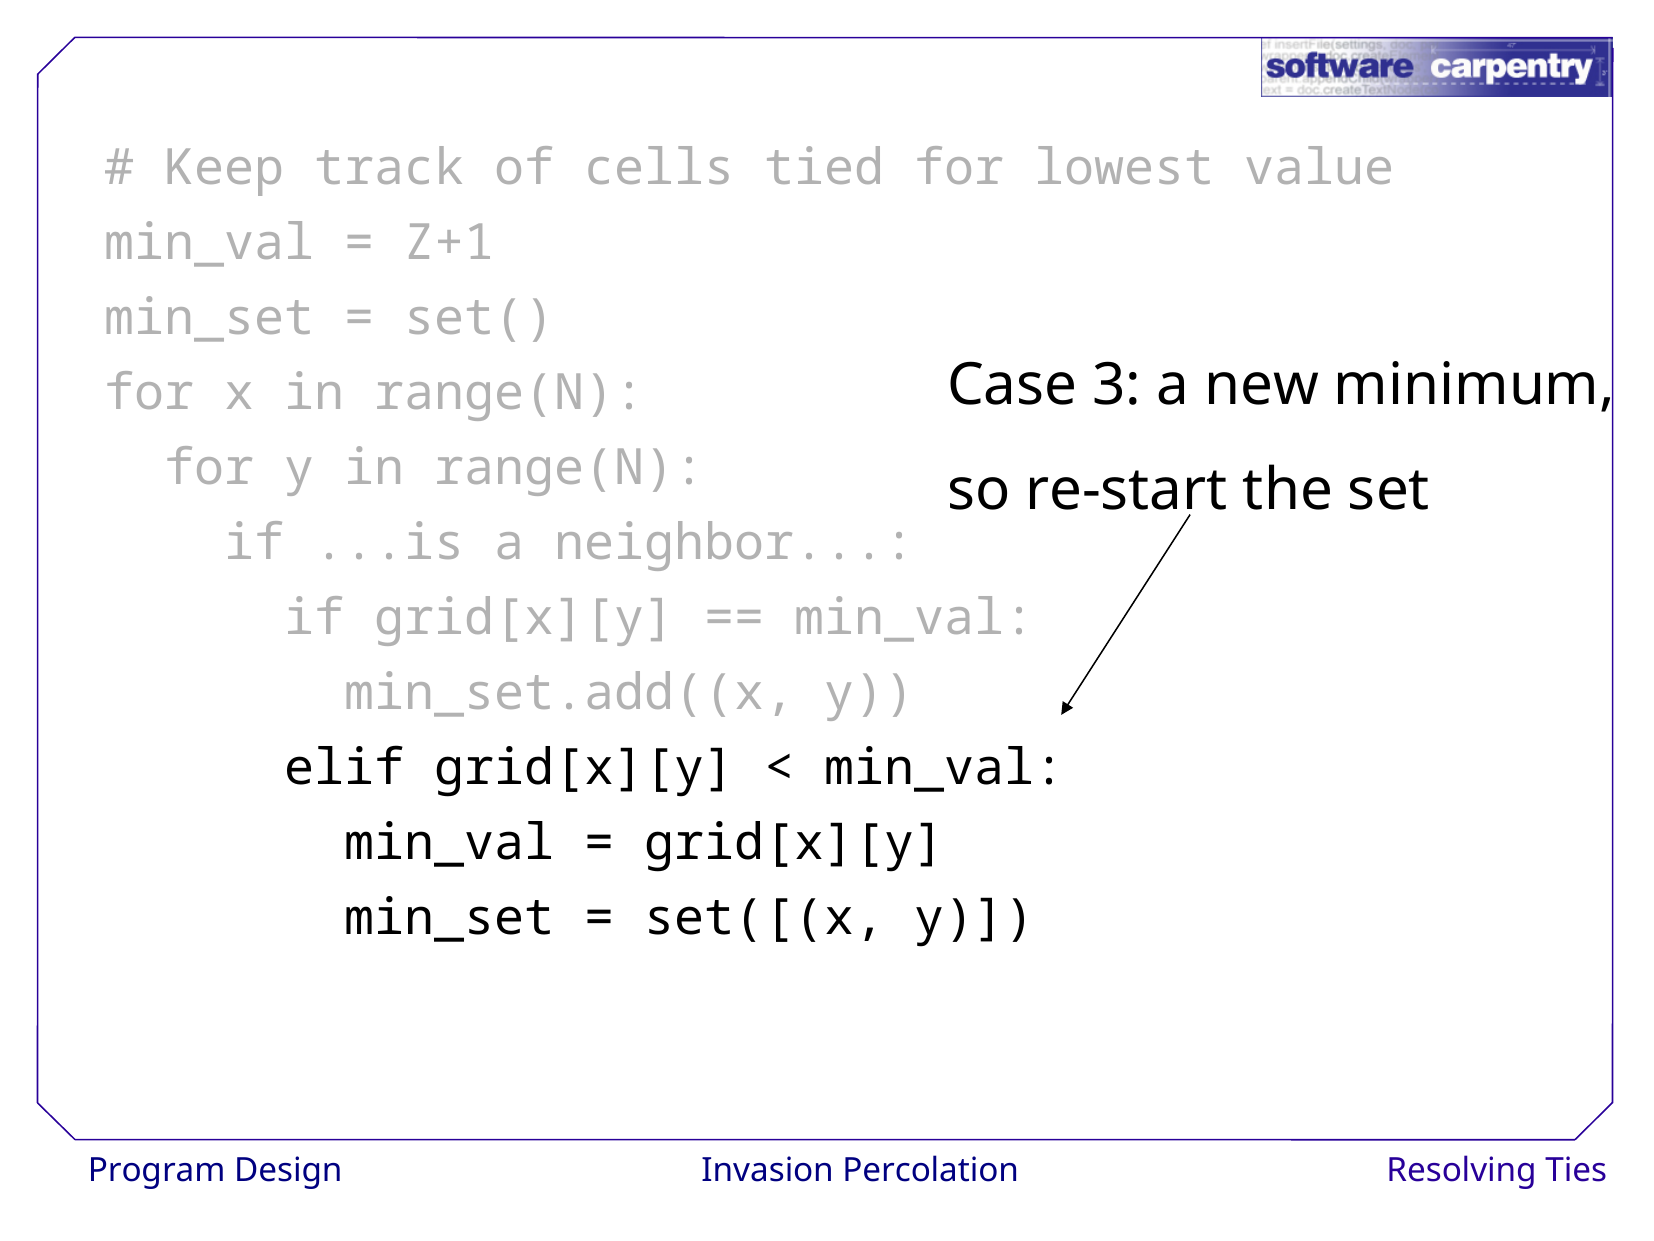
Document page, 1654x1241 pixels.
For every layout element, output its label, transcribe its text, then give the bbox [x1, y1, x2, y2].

text_box Case 3: a new minimum, so re-start the set [932, 303, 1608, 540]
text_box # Keep track of cells tied for lowest value min_val = Z+1 min_set = set() for x in range(N): for y in range(N): if ...is a neighbor...: if grid[x][y] == min_val: min_set.add((x, y)) elif grid[x][y] < min_val: min_val = grid[x][y] min_set = set([(x, y)]) [89, 112, 1508, 1117]
picture [1261, 39, 1613, 97]
